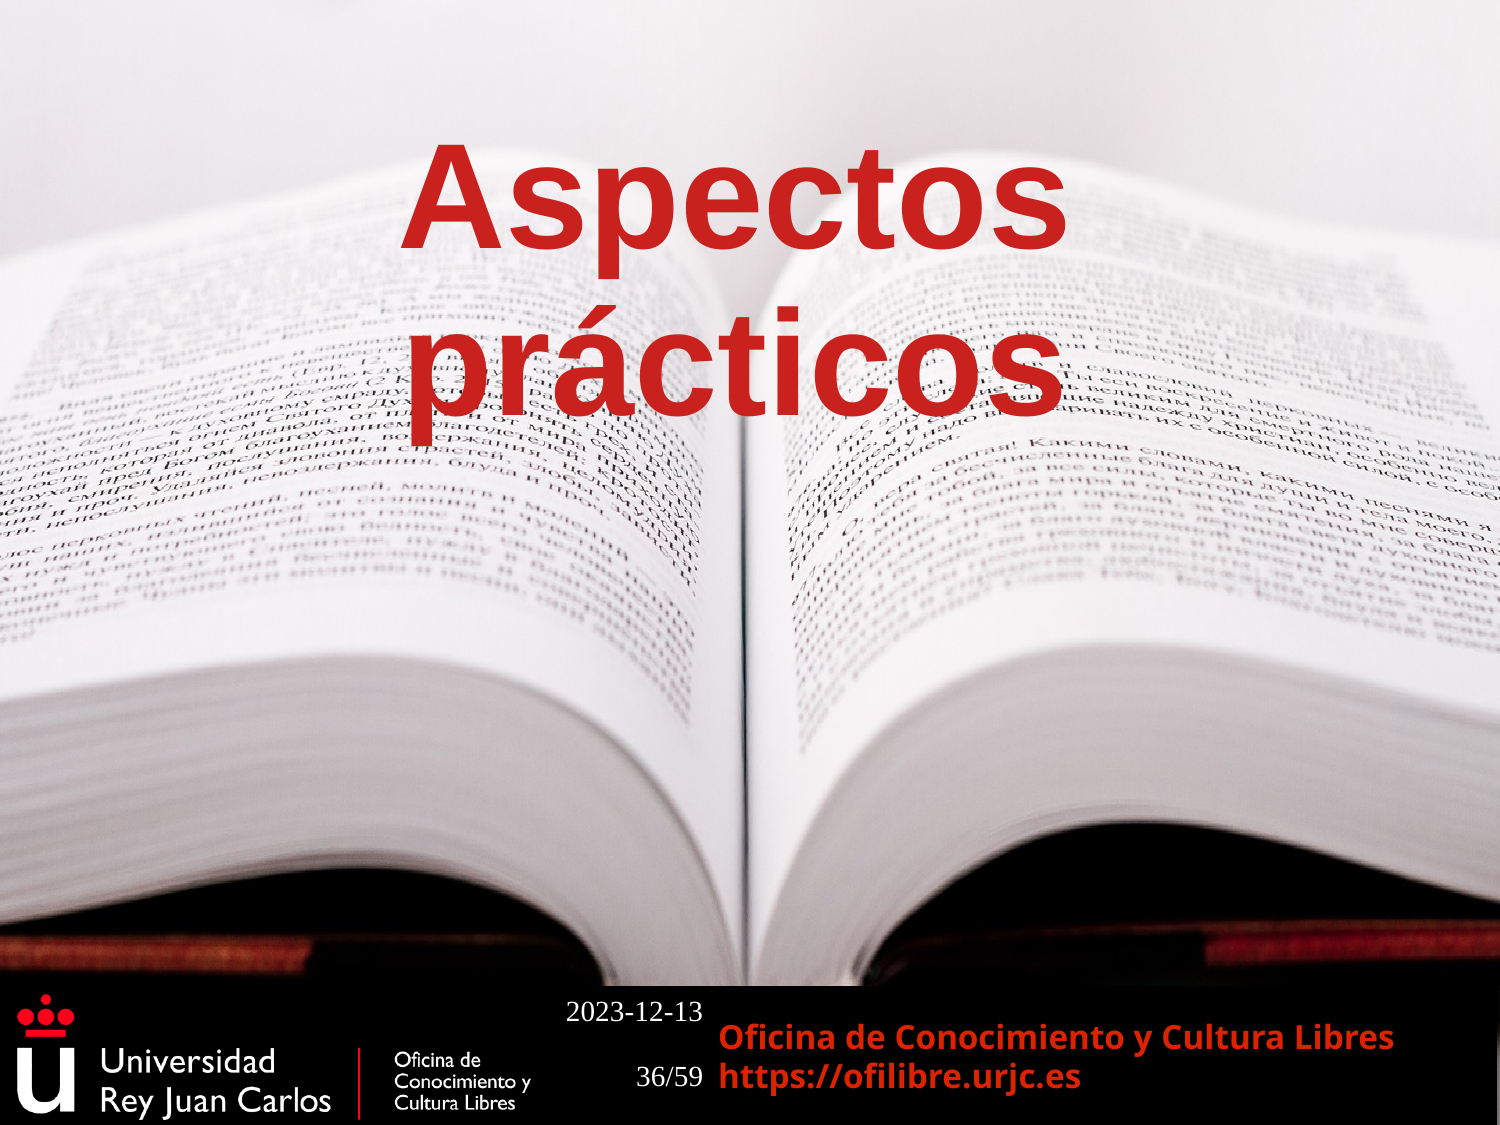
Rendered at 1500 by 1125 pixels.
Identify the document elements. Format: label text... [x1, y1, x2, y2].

text_box Aspectos prácticos [120, 104, 1351, 455]
picture [17, 994, 531, 1120]
title [75, 389, 1425, 578]
picture [0, 0, 1500, 1125]
